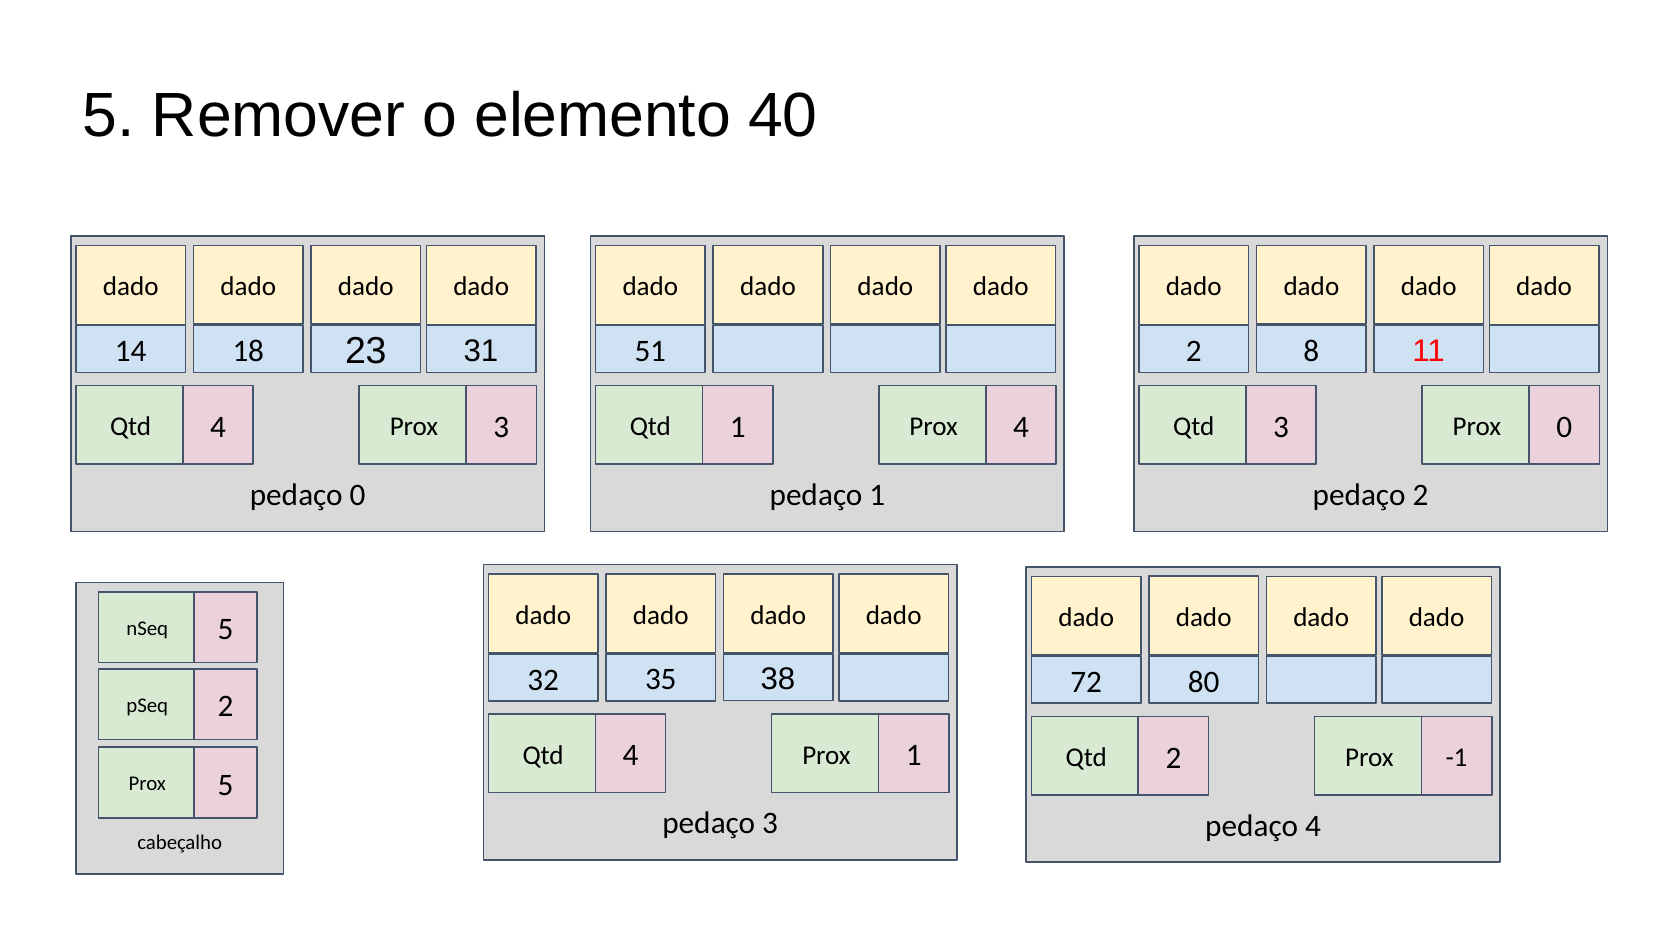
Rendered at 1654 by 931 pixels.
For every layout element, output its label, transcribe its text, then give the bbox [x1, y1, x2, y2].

text_box 14 [75, 325, 186, 373]
text_box dado [1148, 576, 1259, 655]
text_box Prox [771, 713, 878, 793]
text_box Qtd [488, 713, 595, 793]
text_box [1266, 656, 1376, 704]
text_box dado [946, 245, 1056, 325]
text_box 38 [723, 653, 833, 701]
text_box cabeçalho [76, 582, 284, 875]
text_box Qtd [1138, 385, 1245, 465]
text_box 51 [595, 325, 706, 373]
text_box Qtd [595, 385, 702, 465]
text_box 11 [1373, 325, 1484, 373]
text_box dado [1373, 245, 1484, 325]
text_box pedaço 2 [1133, 236, 1608, 532]
text_box Prox [1314, 716, 1421, 795]
text_box 2 [1138, 325, 1249, 373]
text_box 3 [1245, 385, 1317, 465]
text_box Prox [1422, 385, 1529, 465]
text_box dado [723, 574, 833, 653]
text_box 18 [193, 325, 304, 373]
text_box -1 [1421, 716, 1492, 795]
text_box [1489, 325, 1599, 373]
text_box 5 [193, 591, 257, 663]
text_box Prox [98, 747, 193, 818]
text_box nSeq [98, 591, 193, 663]
text_box dado [838, 574, 949, 653]
text_box pedaço 0 [70, 236, 545, 532]
text_box 0 [1529, 385, 1600, 465]
title 5. Remover o elemento 40 [82, 37, 1571, 193]
text_box dado [1256, 245, 1367, 325]
text_box 23 [310, 325, 421, 373]
text_box 4 [595, 713, 666, 793]
text_box pSeq [98, 668, 193, 740]
text_box Prox [878, 385, 985, 465]
text_box 80 [1148, 656, 1259, 704]
text_box [713, 325, 823, 373]
text_box dado [193, 245, 304, 325]
text_box dado [488, 574, 598, 653]
text_box 5 [193, 747, 257, 818]
text_box dado [75, 245, 186, 325]
text_box [838, 654, 949, 701]
text_box dado [1031, 576, 1141, 656]
text_box 2 [1138, 716, 1209, 795]
text_box 4 [182, 385, 254, 465]
text_box 72 [1031, 656, 1141, 704]
text_box Qtd [75, 385, 182, 465]
text_box 1 [702, 385, 773, 465]
text_box pedaço 1 [590, 236, 1065, 532]
text_box dado [605, 573, 716, 653]
text_box [830, 325, 941, 373]
text_box dado [595, 245, 706, 325]
text_box dado [1138, 245, 1249, 325]
text_box 8 [1256, 325, 1367, 373]
text_box pedaço 3 [483, 564, 957, 860]
text_box dado [426, 245, 536, 325]
text_box pedaço 4 [1026, 566, 1500, 863]
text_box 31 [426, 325, 536, 373]
text_box 3 [466, 385, 537, 465]
text_box [946, 325, 1056, 373]
text_box dado [1381, 576, 1492, 656]
text_box 35 [605, 653, 716, 701]
text_box 4 [985, 385, 1057, 465]
text_box Qtd [1031, 716, 1138, 795]
text_box dado [713, 245, 823, 325]
text_box dado [310, 245, 421, 325]
text_box Prox [359, 385, 466, 465]
text_box [1381, 656, 1492, 704]
text_box dado [1489, 245, 1599, 325]
text_box 2 [193, 668, 257, 740]
text_box dado [1266, 576, 1376, 655]
text_box 32 [488, 654, 598, 701]
text_box dado [830, 245, 941, 325]
text_box 1 [878, 713, 949, 793]
